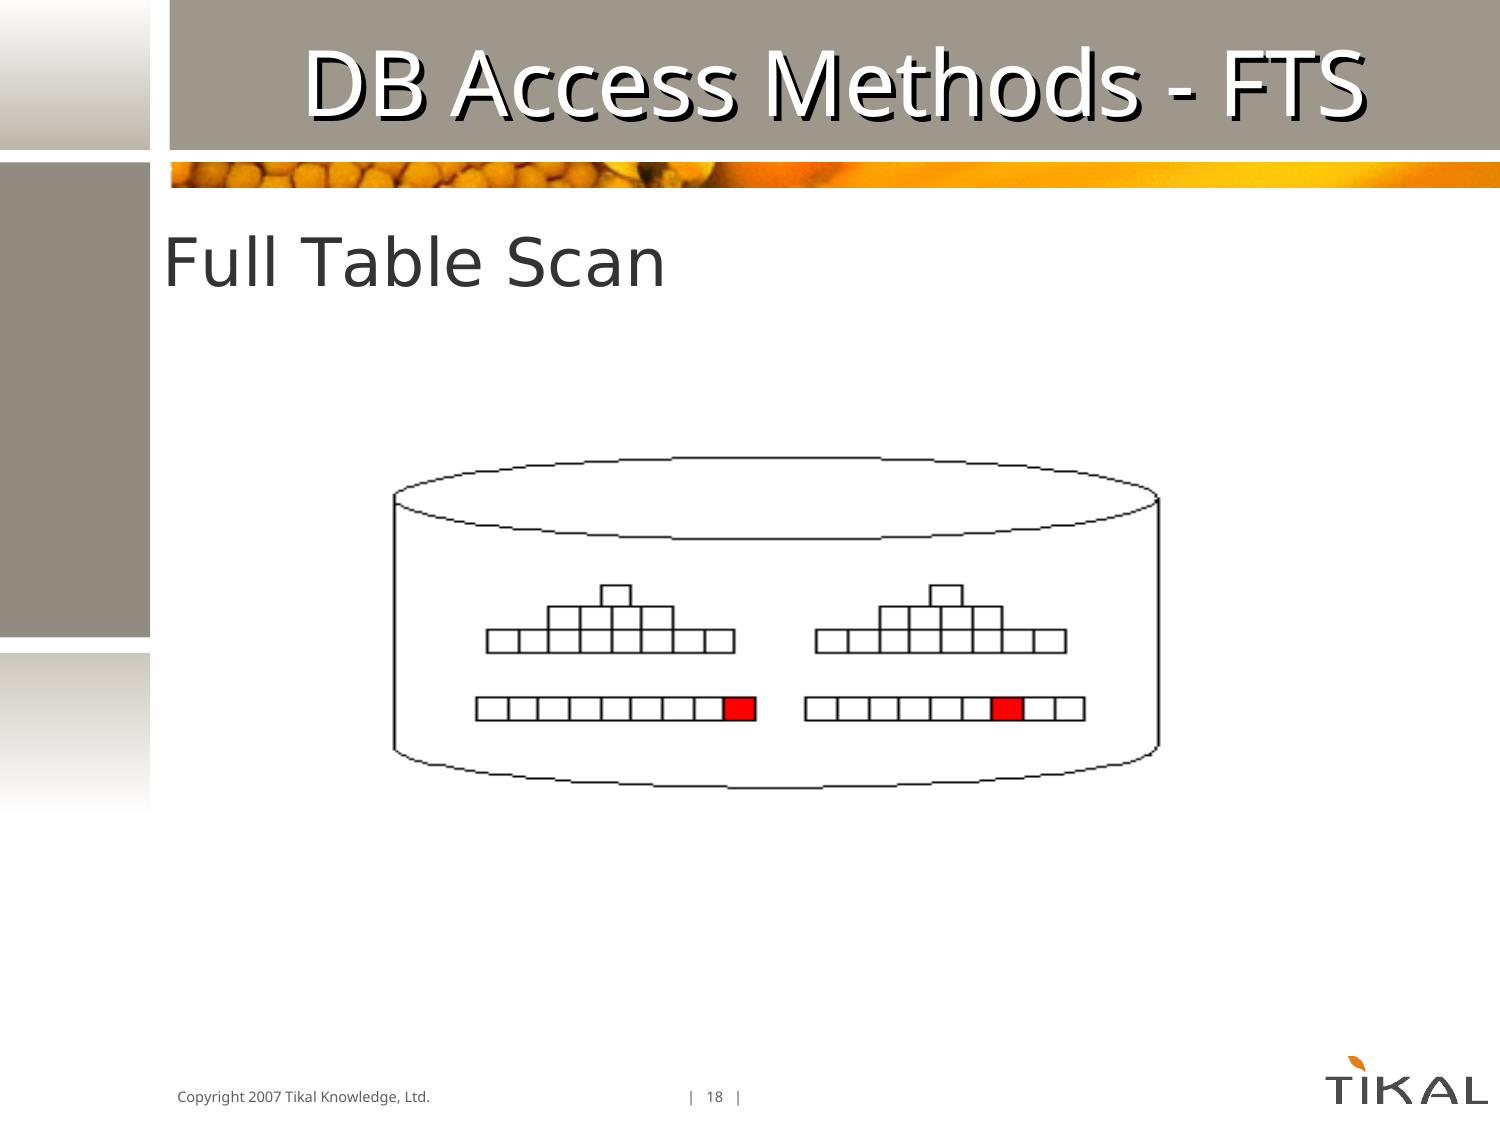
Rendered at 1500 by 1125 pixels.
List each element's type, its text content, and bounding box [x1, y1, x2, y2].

picture [1312, 1034, 1500, 1125]
picture [187, 299, 1426, 976]
title DB Access Methods - FTS [169, 0, 1499, 192]
list Full Table Scan [162, 224, 1473, 1021]
